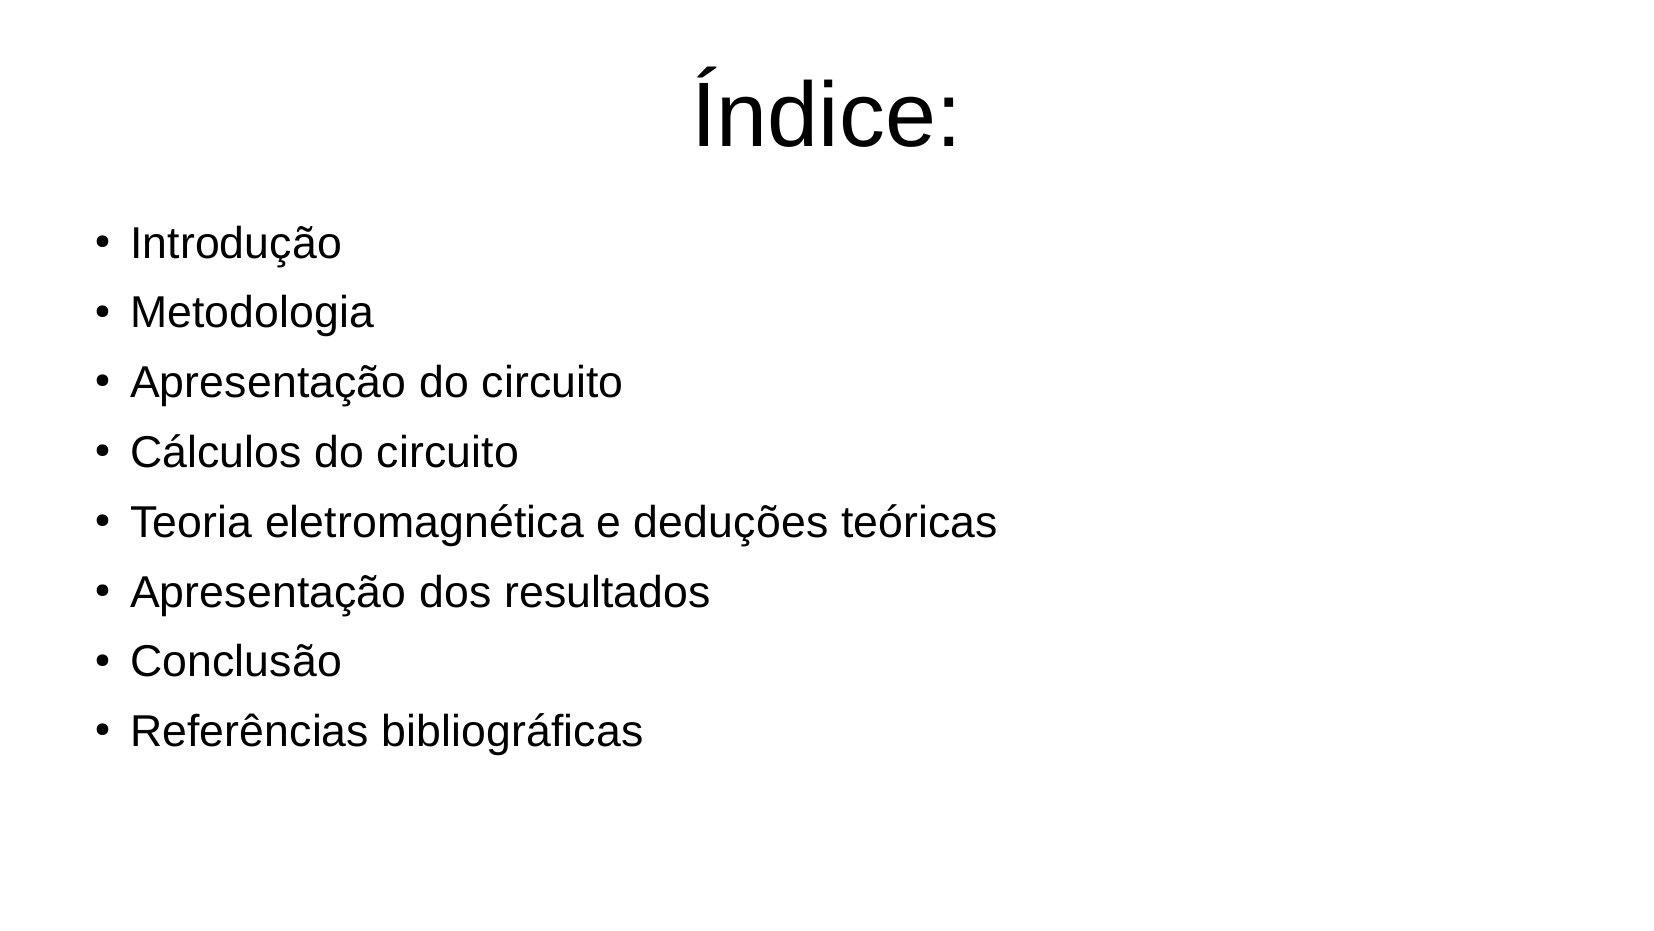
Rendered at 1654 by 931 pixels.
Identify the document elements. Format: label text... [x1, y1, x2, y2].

title Índice: [82, 37, 1571, 193]
list Introdução Metodologia Apresentação do circuito Cálculos do circuito Teoria eletromagnética e deduções teóricas Apresentação dos resultados Conclusão Referências bibliográficas [82, 217, 1571, 758]
